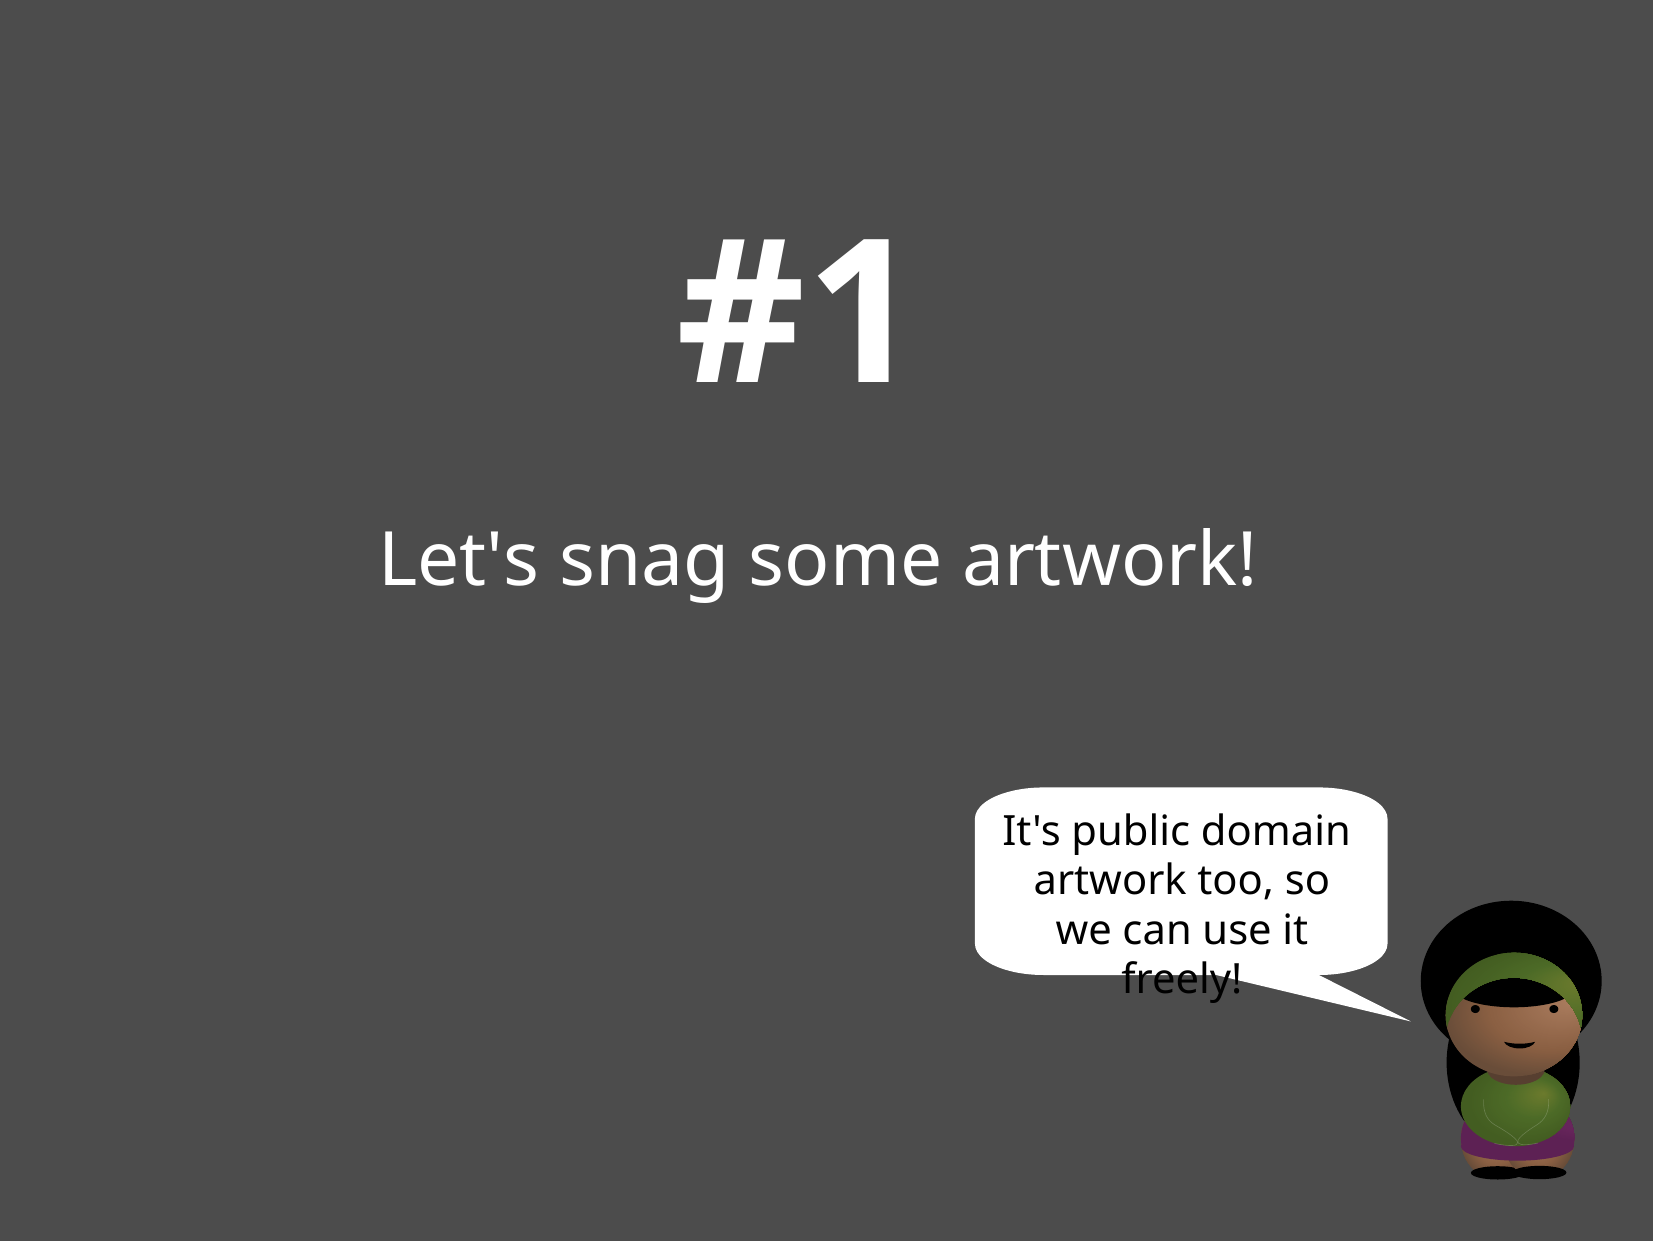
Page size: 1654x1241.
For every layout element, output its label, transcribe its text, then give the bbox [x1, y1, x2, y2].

text_box [992, 787, 1371, 798]
text_box [1006, 970, 1126, 976]
text_box [1129, 970, 1147, 976]
text_box [1189, 970, 1203, 976]
picture [1419, 900, 1613, 1198]
title #1 Let's snag some artwork! [112, 129, 1524, 701]
text_box [1238, 970, 1411, 1022]
text_box It's public domain artwork too, so we can use it freely! [975, 798, 1389, 970]
text_box [1144, 970, 1162, 976]
text_box [1206, 970, 1235, 980]
text_box [1166, 970, 1185, 976]
